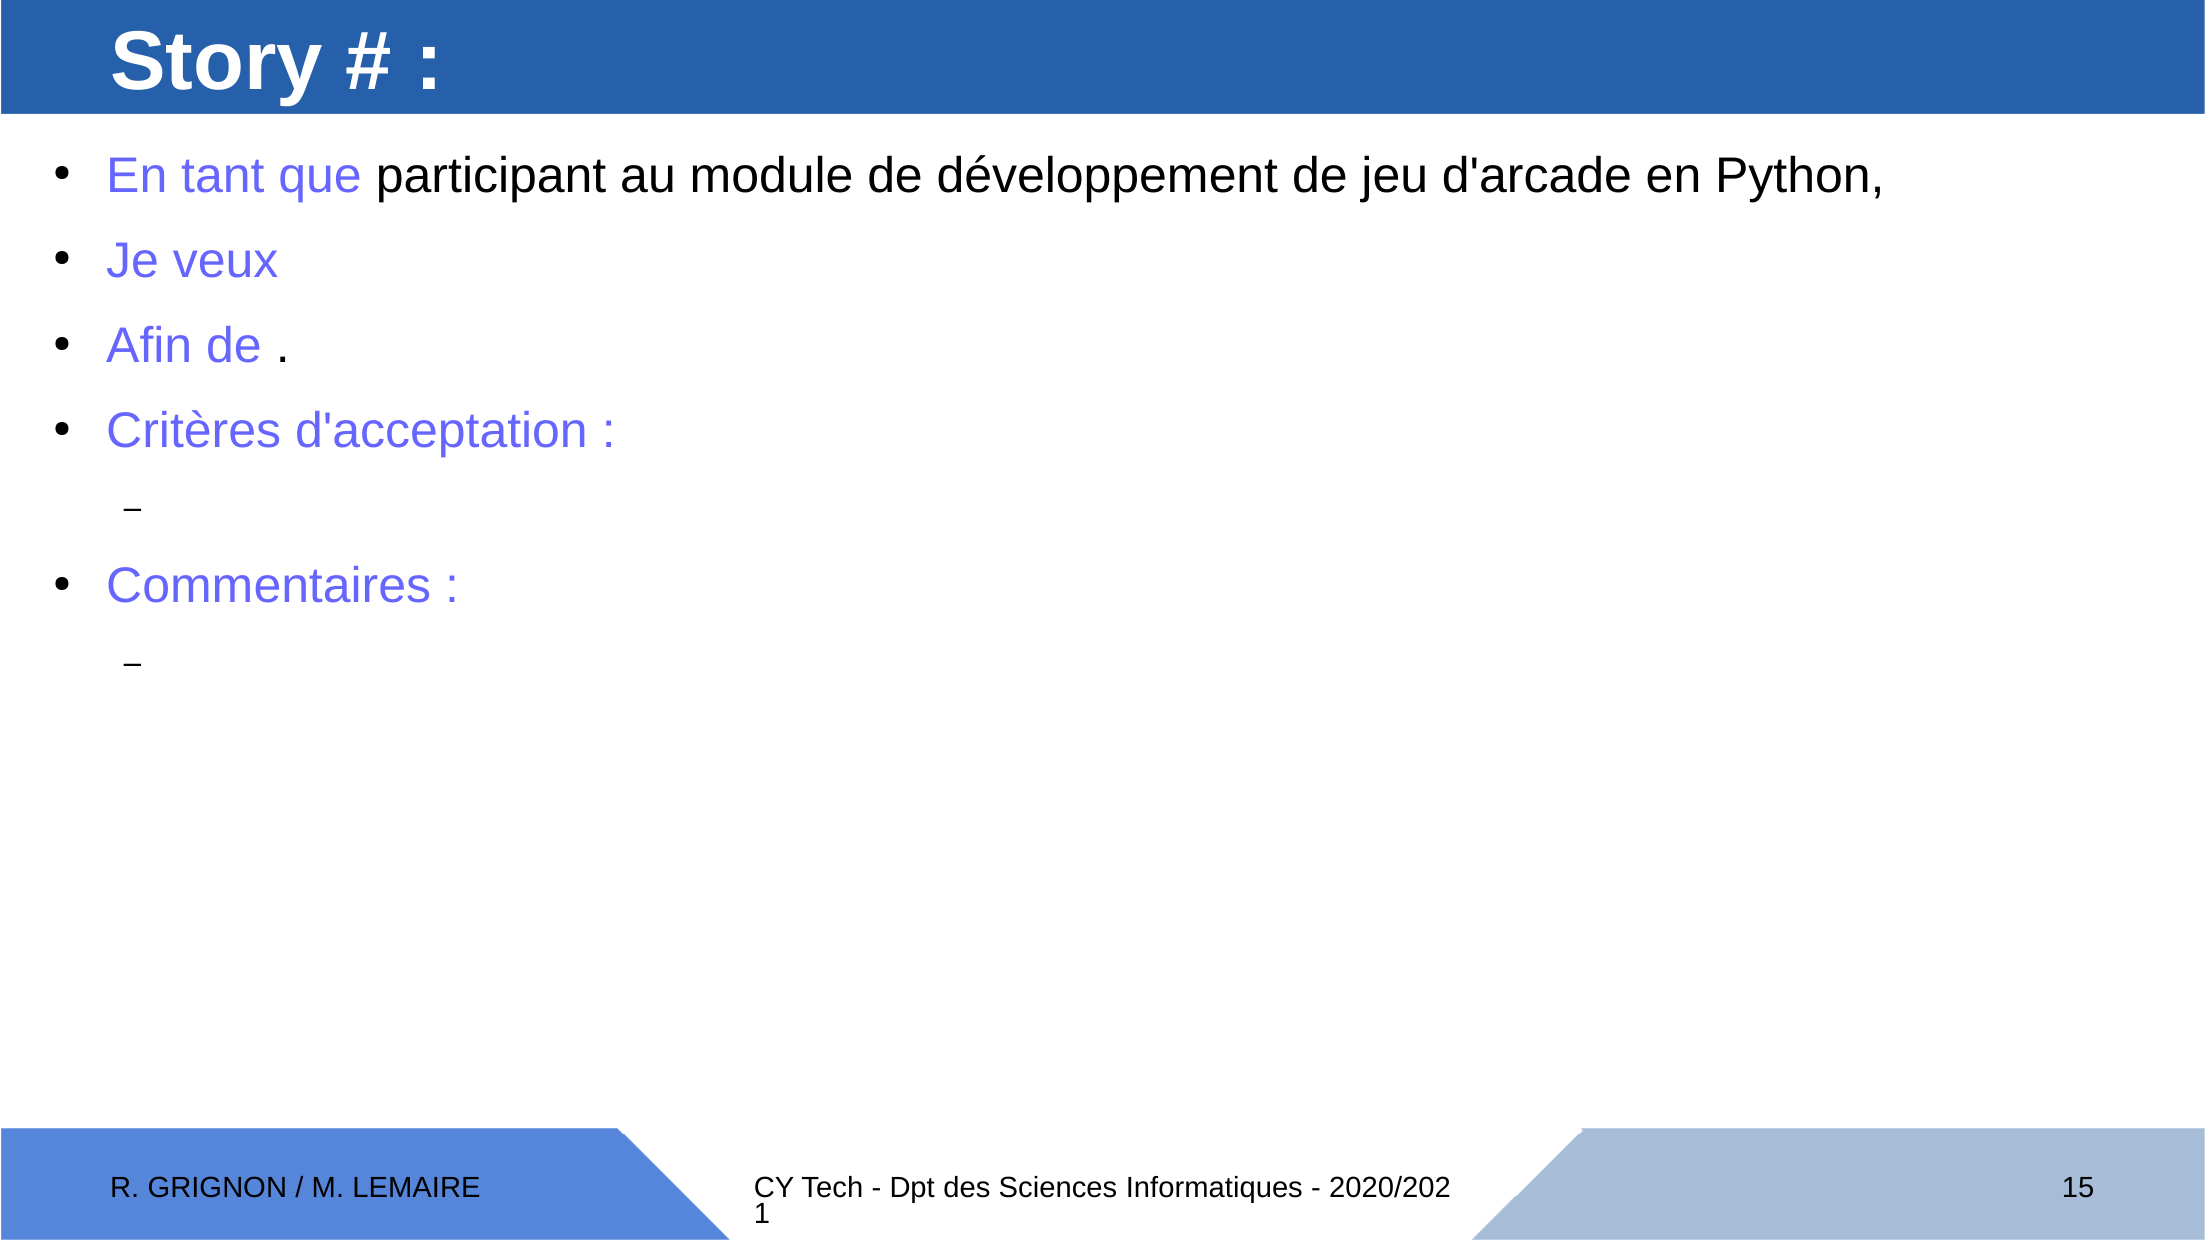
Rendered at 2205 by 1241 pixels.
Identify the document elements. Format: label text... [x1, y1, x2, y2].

list En tant que participant au module de développement de jeu d'arcade en Python, Je veux Afin de . Critères d'acceptation : Commentaires : [35, 217, 2186, 1087]
title Story # : [110, 49, 2095, 217]
picture [0, 0, 2205, 1241]
